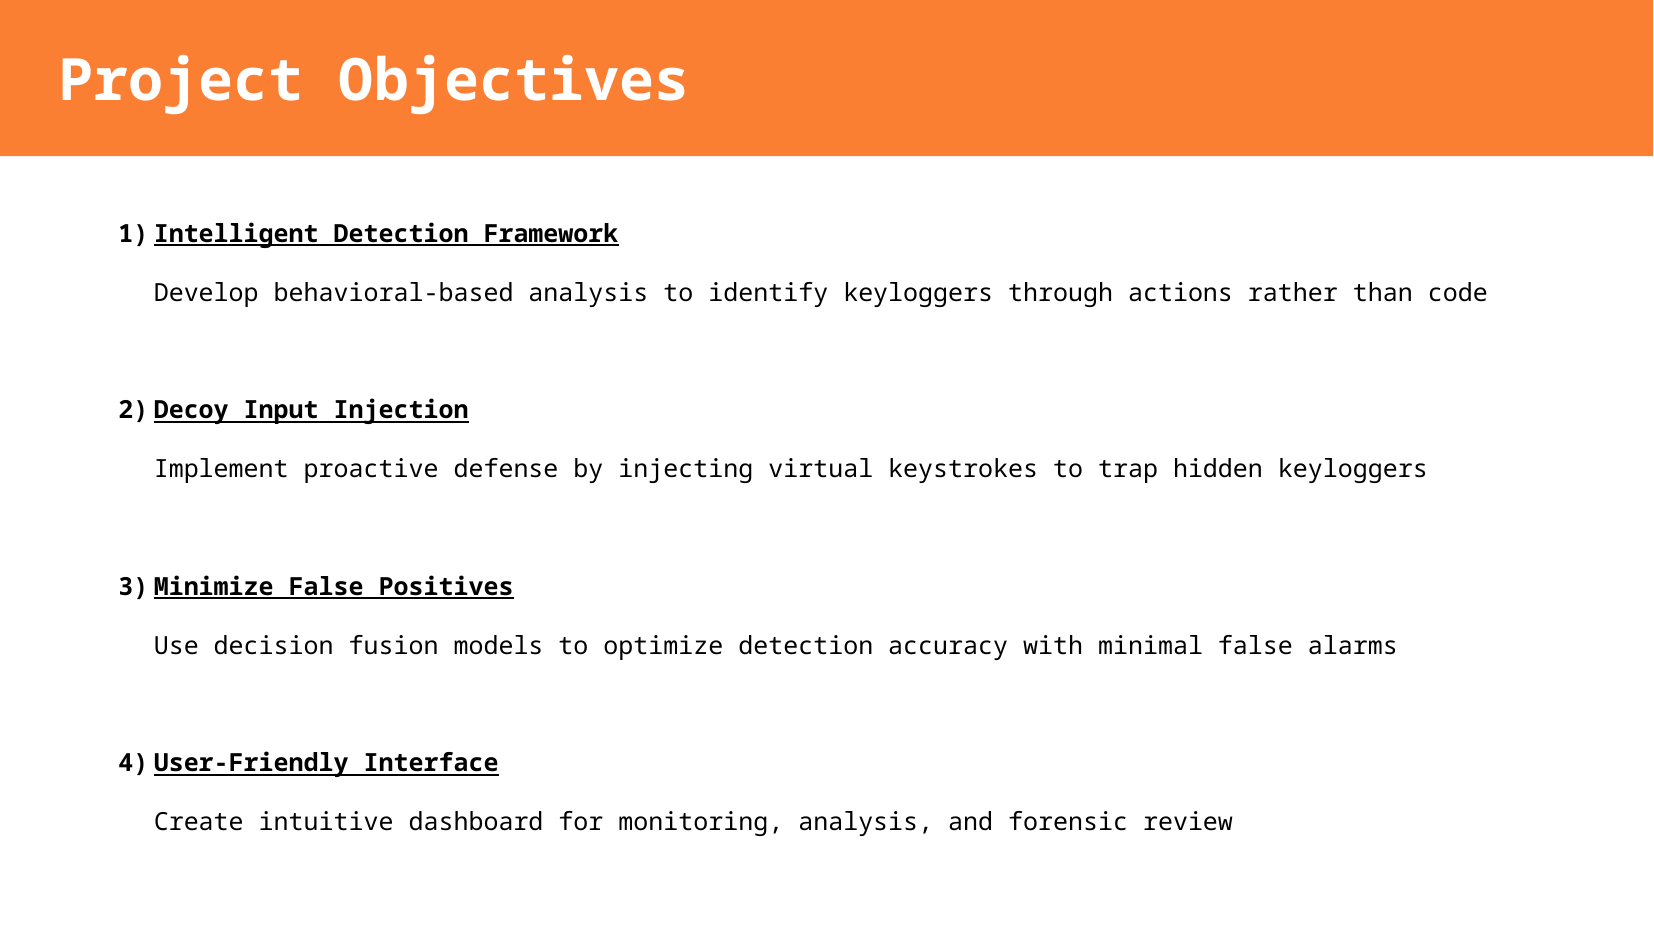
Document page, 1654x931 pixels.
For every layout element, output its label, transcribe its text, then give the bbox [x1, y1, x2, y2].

text_box Intelligent Detection Framework Develop behavioral-based analysis to identify keyloggers through actions rather than code Decoy Input Injection Implement proactive defense by injecting virtual keystrokes to trap hidden keyloggers Minimize False Positives Use decision fusion models to optimize detection accuracy with minimal false alarms User-Friendly Interface Create intuitive dashboard for monitoring, analysis, and forensic review [103, 208, 1622, 884]
title Project Objectives [0, 0, 1654, 157]
